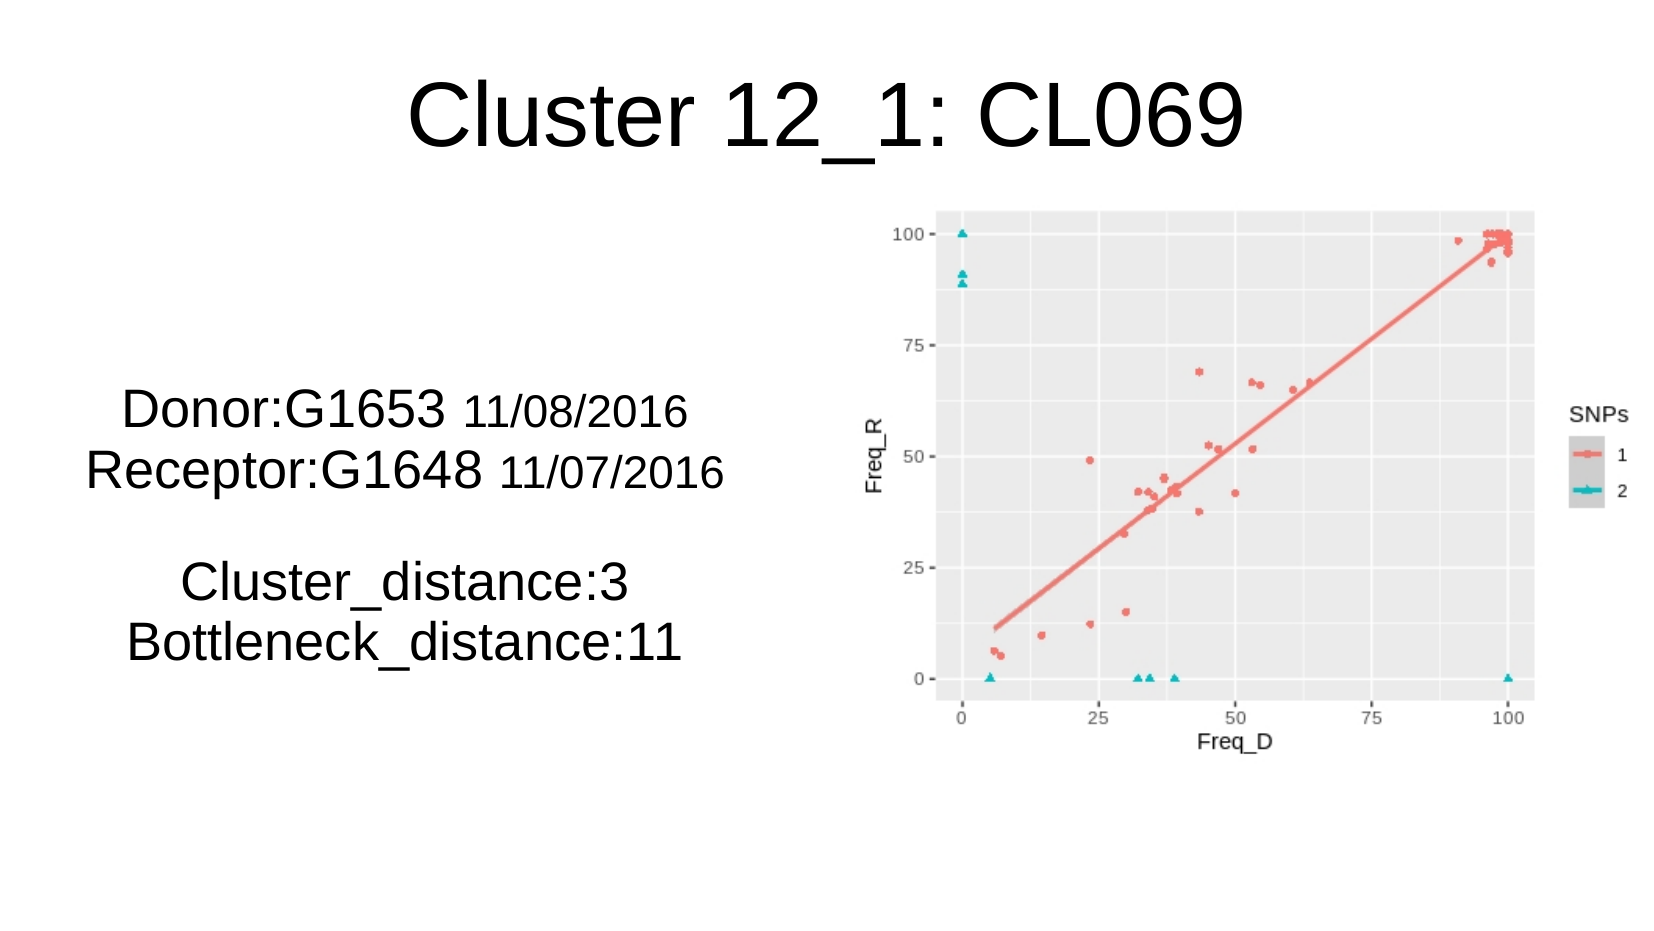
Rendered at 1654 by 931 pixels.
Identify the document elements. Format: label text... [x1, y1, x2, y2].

text_box Donor:G1653 11/08/2016 Receptor:G1648 11/07/2016 Cluster_distance:3 Bottleneck_distance:11 [30, 255, 781, 796]
title Cluster 12_1: CL069 [82, 37, 1571, 193]
picture [855, 200, 1652, 766]
